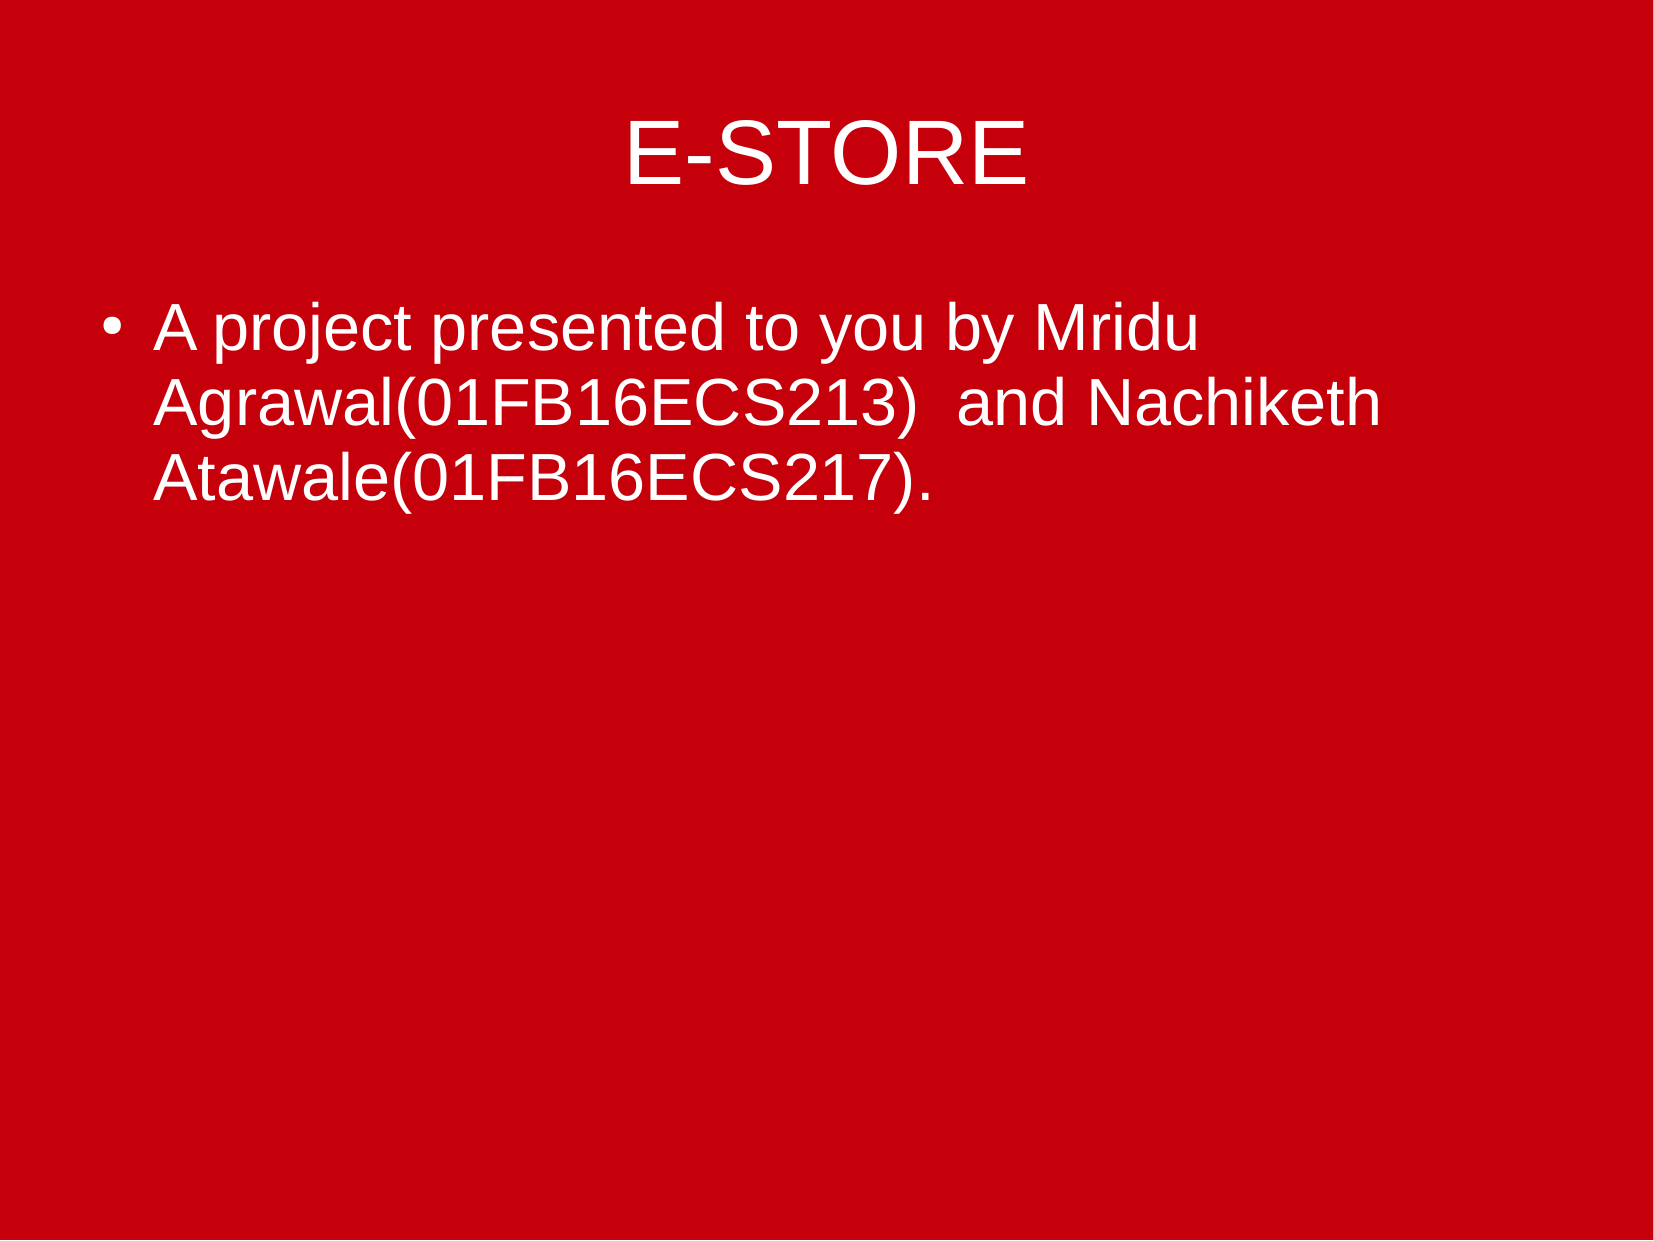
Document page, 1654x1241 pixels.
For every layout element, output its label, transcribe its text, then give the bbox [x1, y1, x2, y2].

list A project presented to you by Mridu Agrawal(01FB16ECS213) and Nachiketh Atawale(01FB16ECS217). [82, 290, 1571, 1010]
title E-STORE [82, 49, 1571, 257]
